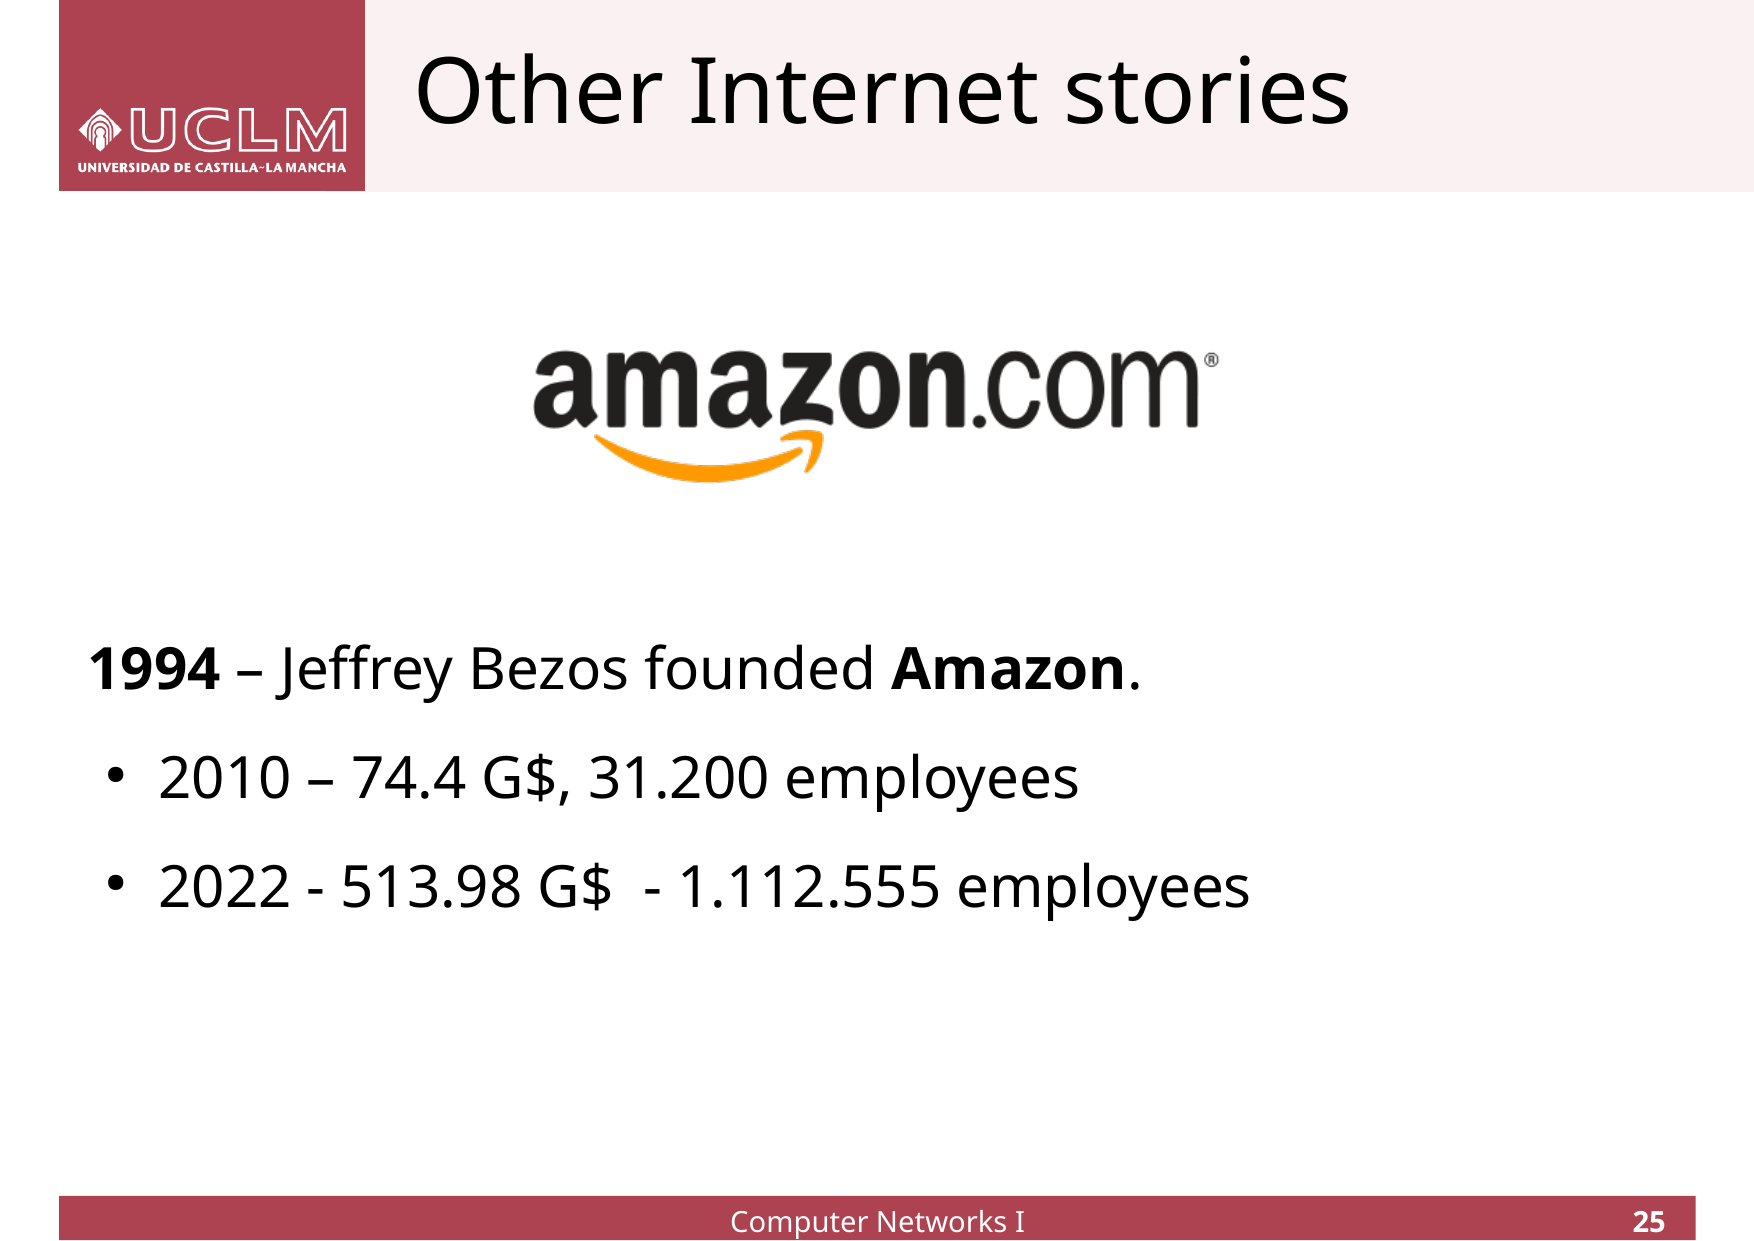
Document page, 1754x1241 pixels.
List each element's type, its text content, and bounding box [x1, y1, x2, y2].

picture [59, 0, 365, 191]
picture [529, 346, 1224, 488]
list 1994 – Jeffrey Bezos founded Amazon. 2010 – 74.4 G$, 31.200 employees 2022 - 513.98 G$ - 1.112.555 employees [87, 627, 1667, 1074]
title Other Internet stories [413, 0, 1667, 198]
